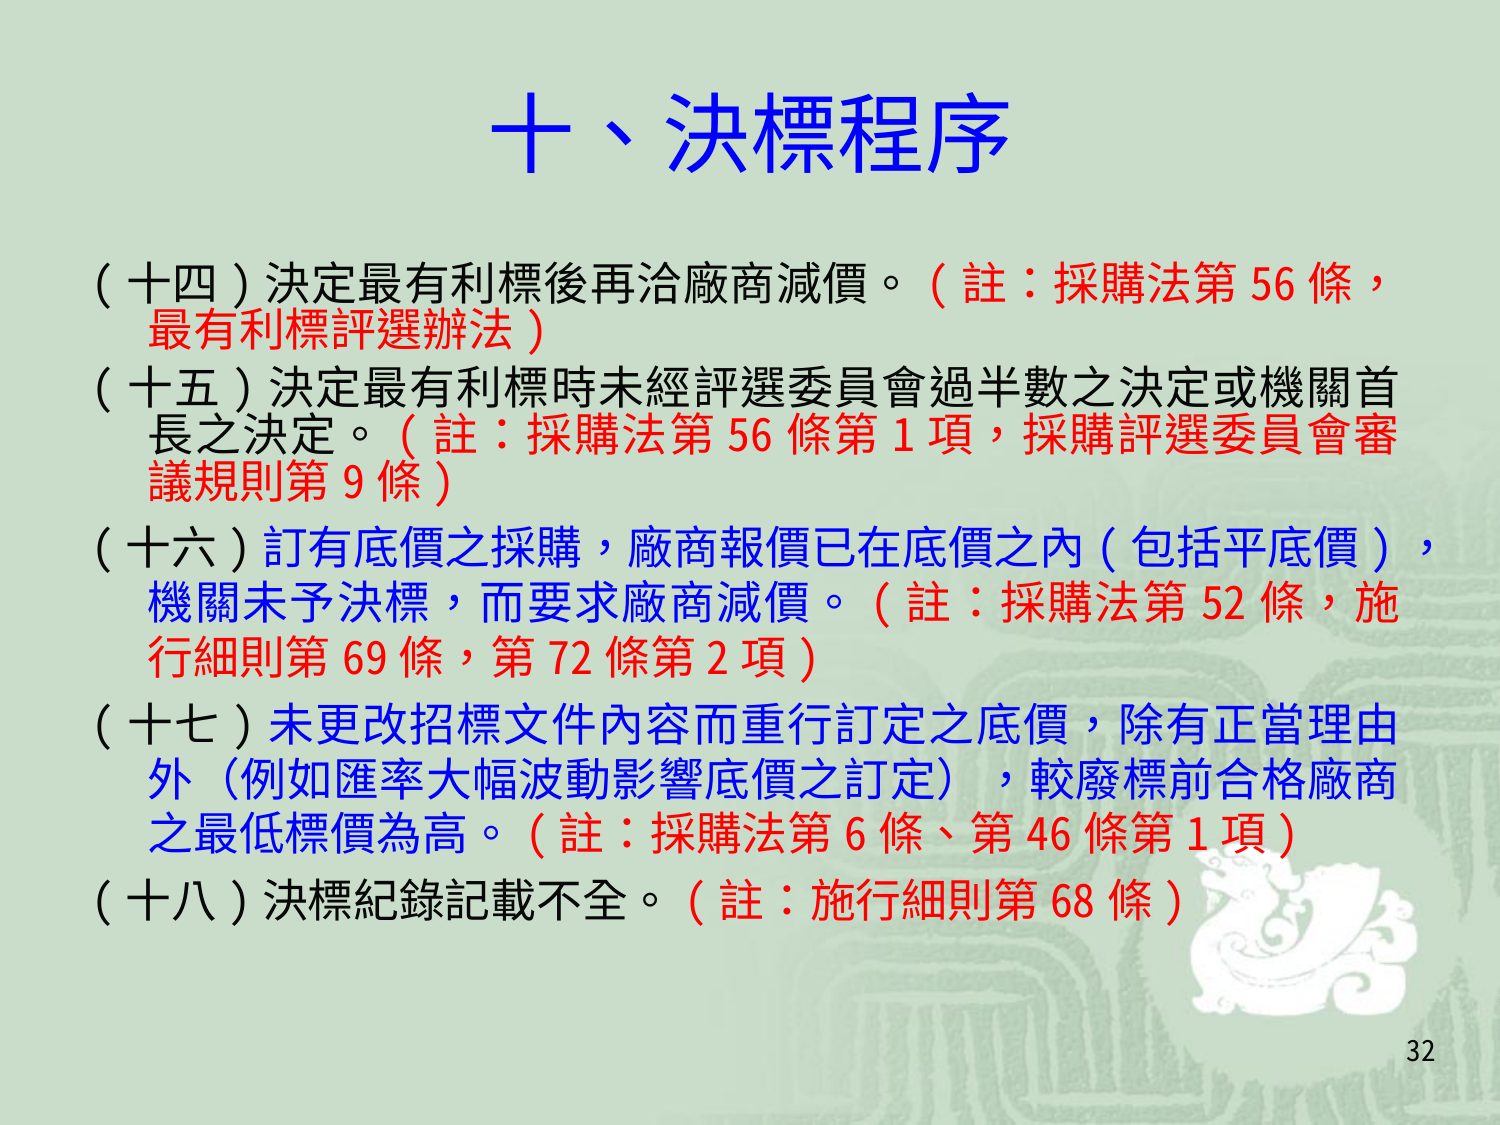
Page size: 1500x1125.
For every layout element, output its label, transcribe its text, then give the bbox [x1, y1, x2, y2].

text_box <編號> [1074, 1024, 1451, 1103]
picture [0, 0, 1500, 1125]
title 十、決標程序 [49, 37, 1451, 225]
list (十四)決定最有利標後再洽廠商減價。(註：採購法第56條，最有利標評選辦法) (十五)決定最有利標時未經評選委員會過半數之決定或機關首長之決定。(註：採購法第56條第1項，採購評選委員會審議規則第9條) (十六)訂有底價之採購，廠商報價已在底價之內(包括平底價)，機關未予決標，而要求廠商減價。(註：採購法第52條，施行細則第69條，第72條第2項) (十七)未更改招標文件內容而重行訂定之底價，除有正當理由外（例如匯率大幅波動影響底價之訂定），較廢標前合格廠商之最低標價為高。(註：採購法第6條、第46條第1項) (十八)決標紀錄記載不全。(註：施行細則第68條) [76, 255, 1416, 994]
